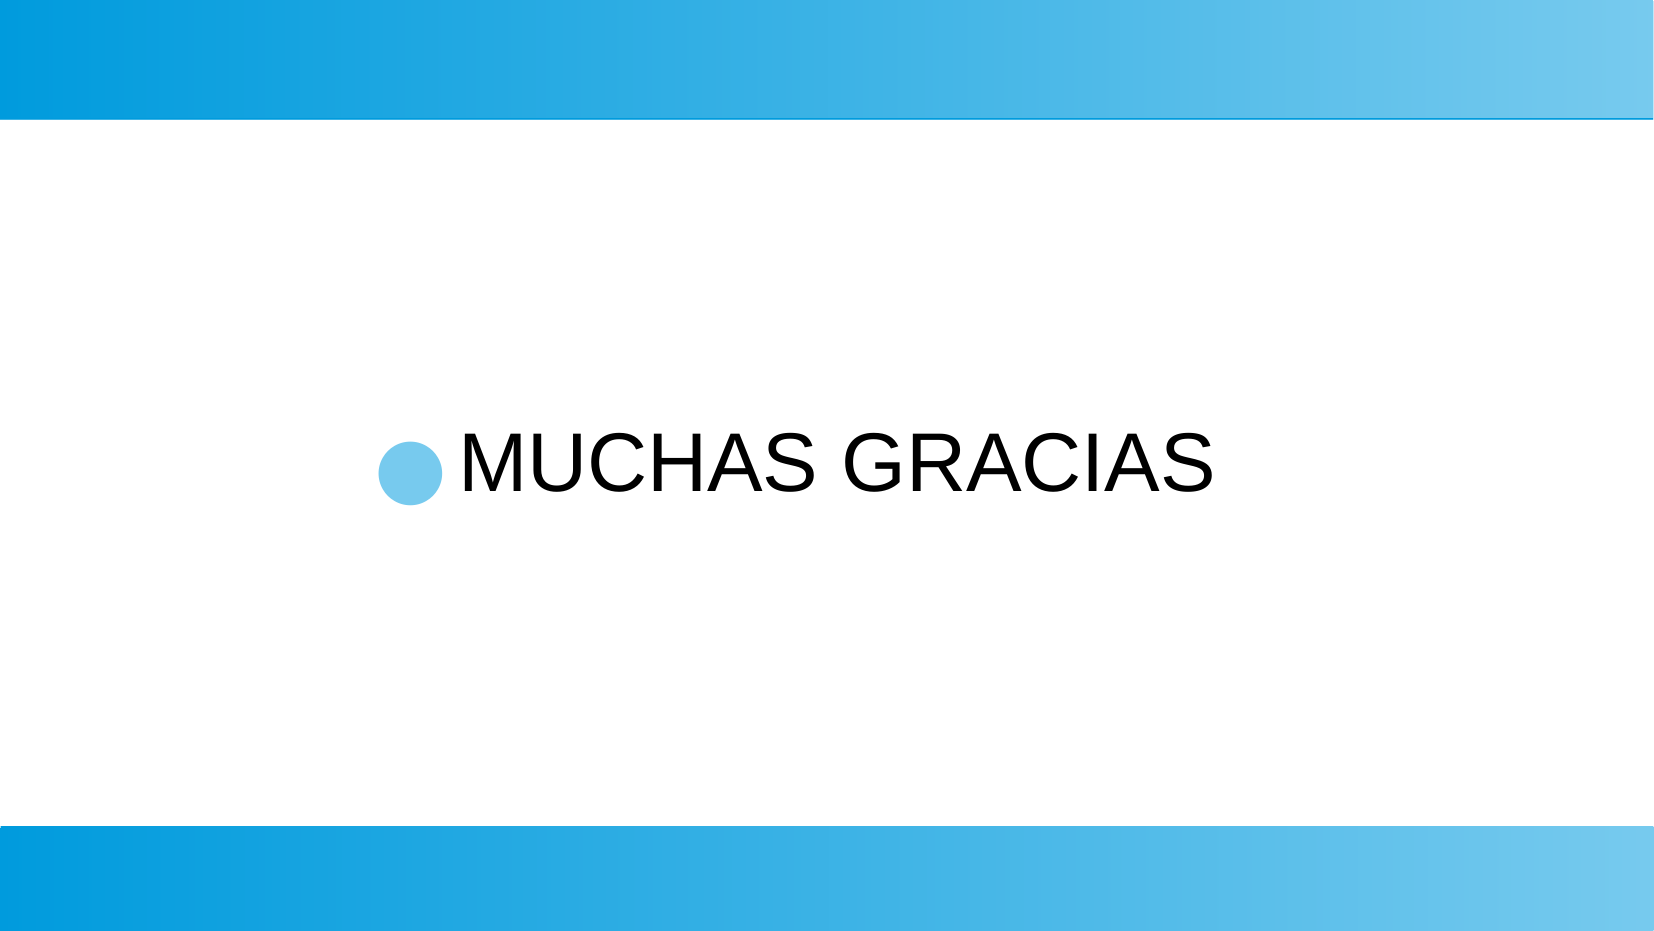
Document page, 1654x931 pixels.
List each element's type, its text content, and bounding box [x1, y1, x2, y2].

text_box MUCHAS GRACIAS [328, 324, 1274, 591]
